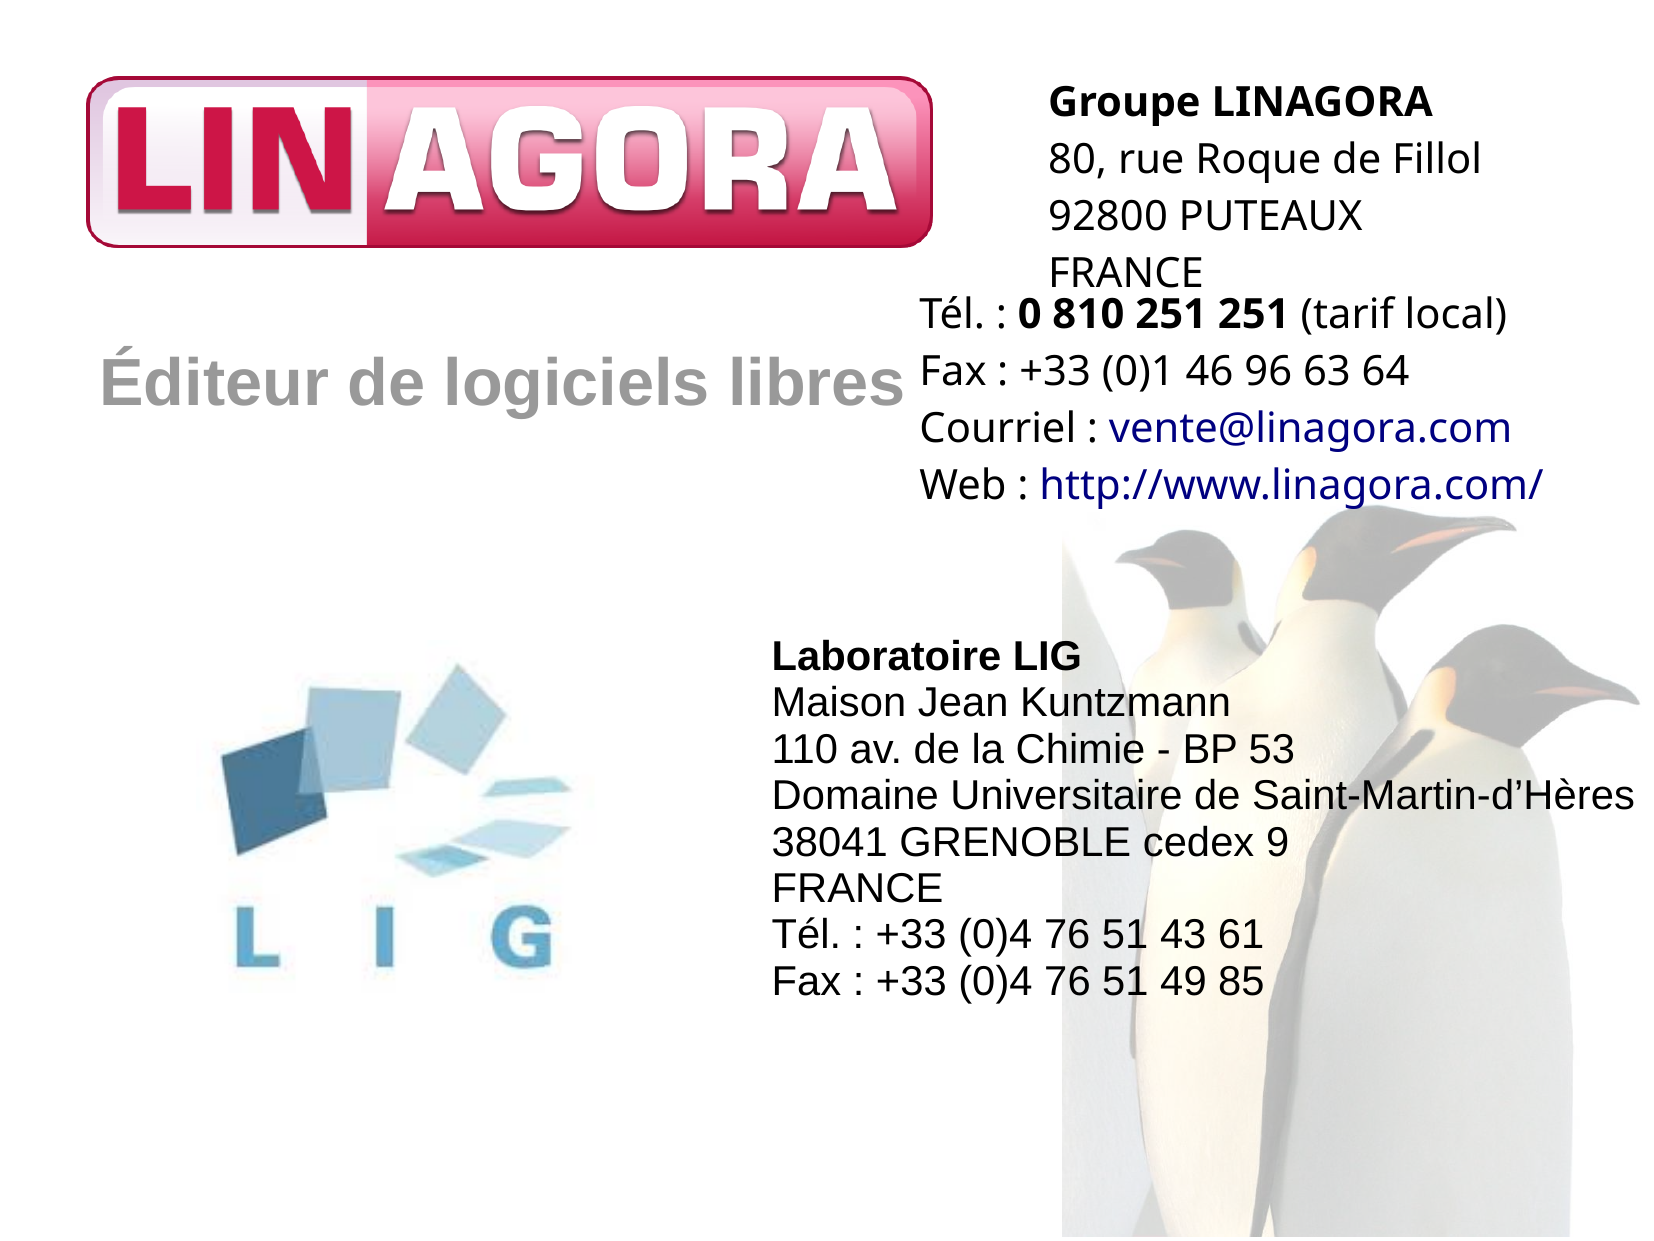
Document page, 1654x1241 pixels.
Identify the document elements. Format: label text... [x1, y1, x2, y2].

picture [196, 640, 599, 993]
text_box Laboratoire LIG Maison Jean Kuntzmann 110 av. de la Chimie - BP 53 Domaine Universitaire de Saint-Martin-d’Hères 38041 GRENOBLE cedex 9 FRANCE Tél. : +33 (0)4 76 51 43 61 Fax : +33 (0)4 76 51 49 85 [756, 625, 1651, 1012]
text_box Éditeur de logiciels libres [84, 342, 904, 427]
picture [86, 76, 933, 248]
text_box Tél. : 0 810 251 251 (tarif local) Fax : +33 (0)1 46 96 63 64 Courriel : vente@linagora.com Web : http://www.linagora.com/ [904, 276, 1654, 515]
text_box Groupe LINAGORA 80, rue Roque de Fillol 92800 PUTEAUX FRANCE [1033, 64, 1603, 276]
